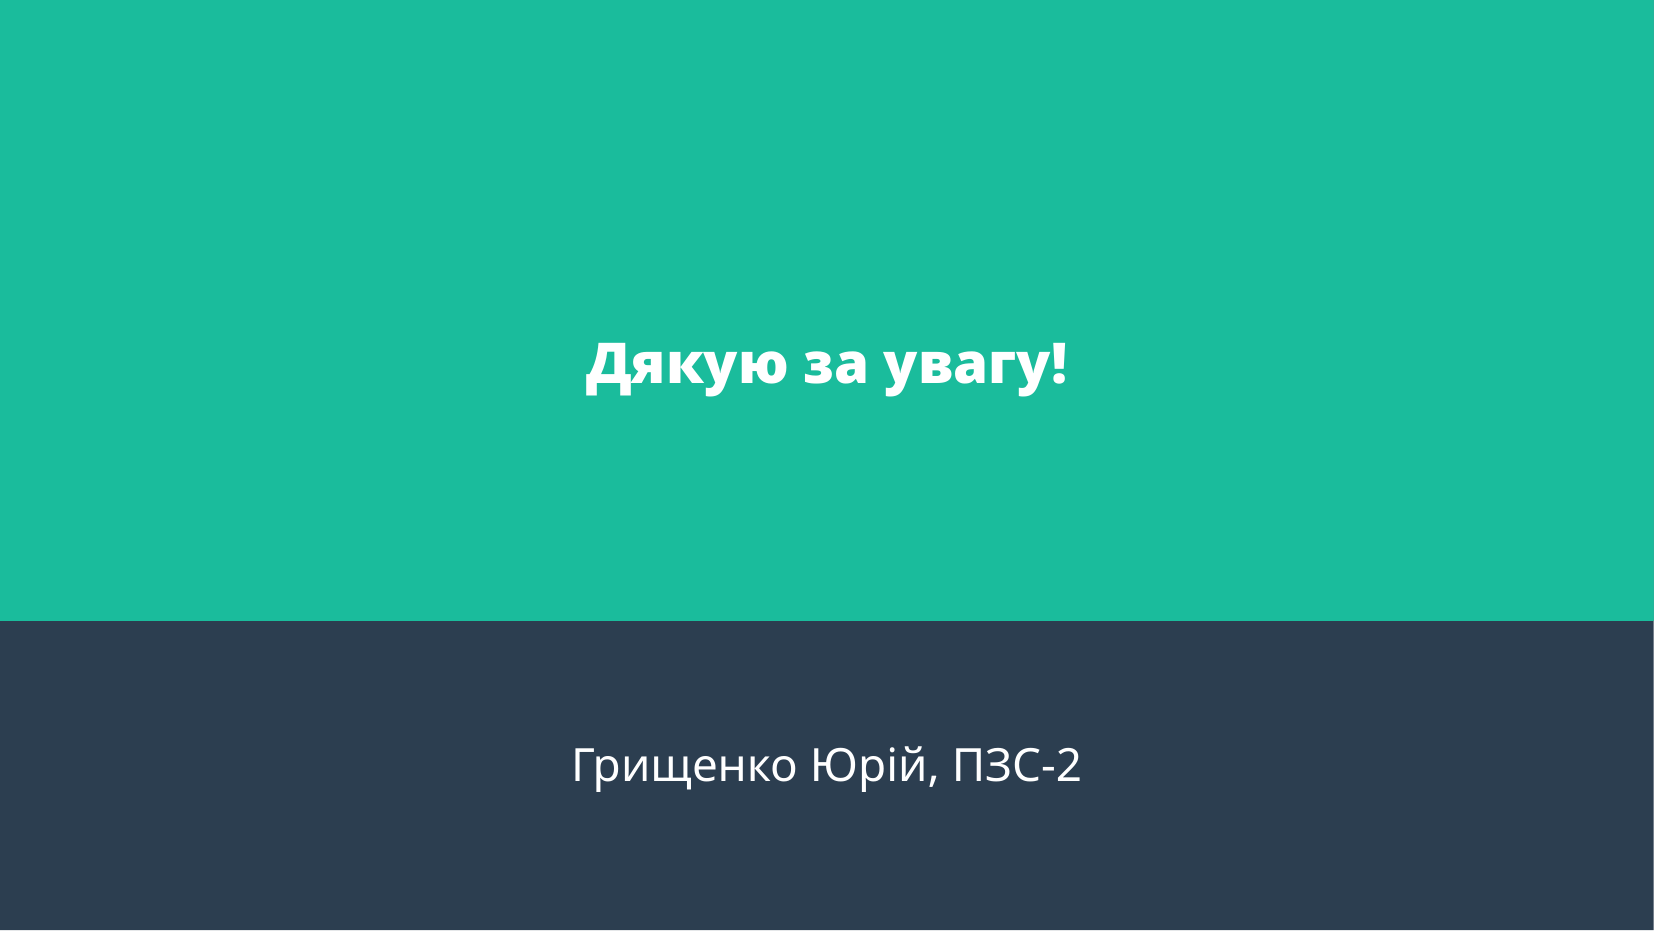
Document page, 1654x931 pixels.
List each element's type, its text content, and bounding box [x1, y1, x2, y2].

title Дякую за увагу! [59, 236, 1595, 448]
subtitle Грищенко Юрій, ПЗС-2 [59, 642, 1595, 886]
